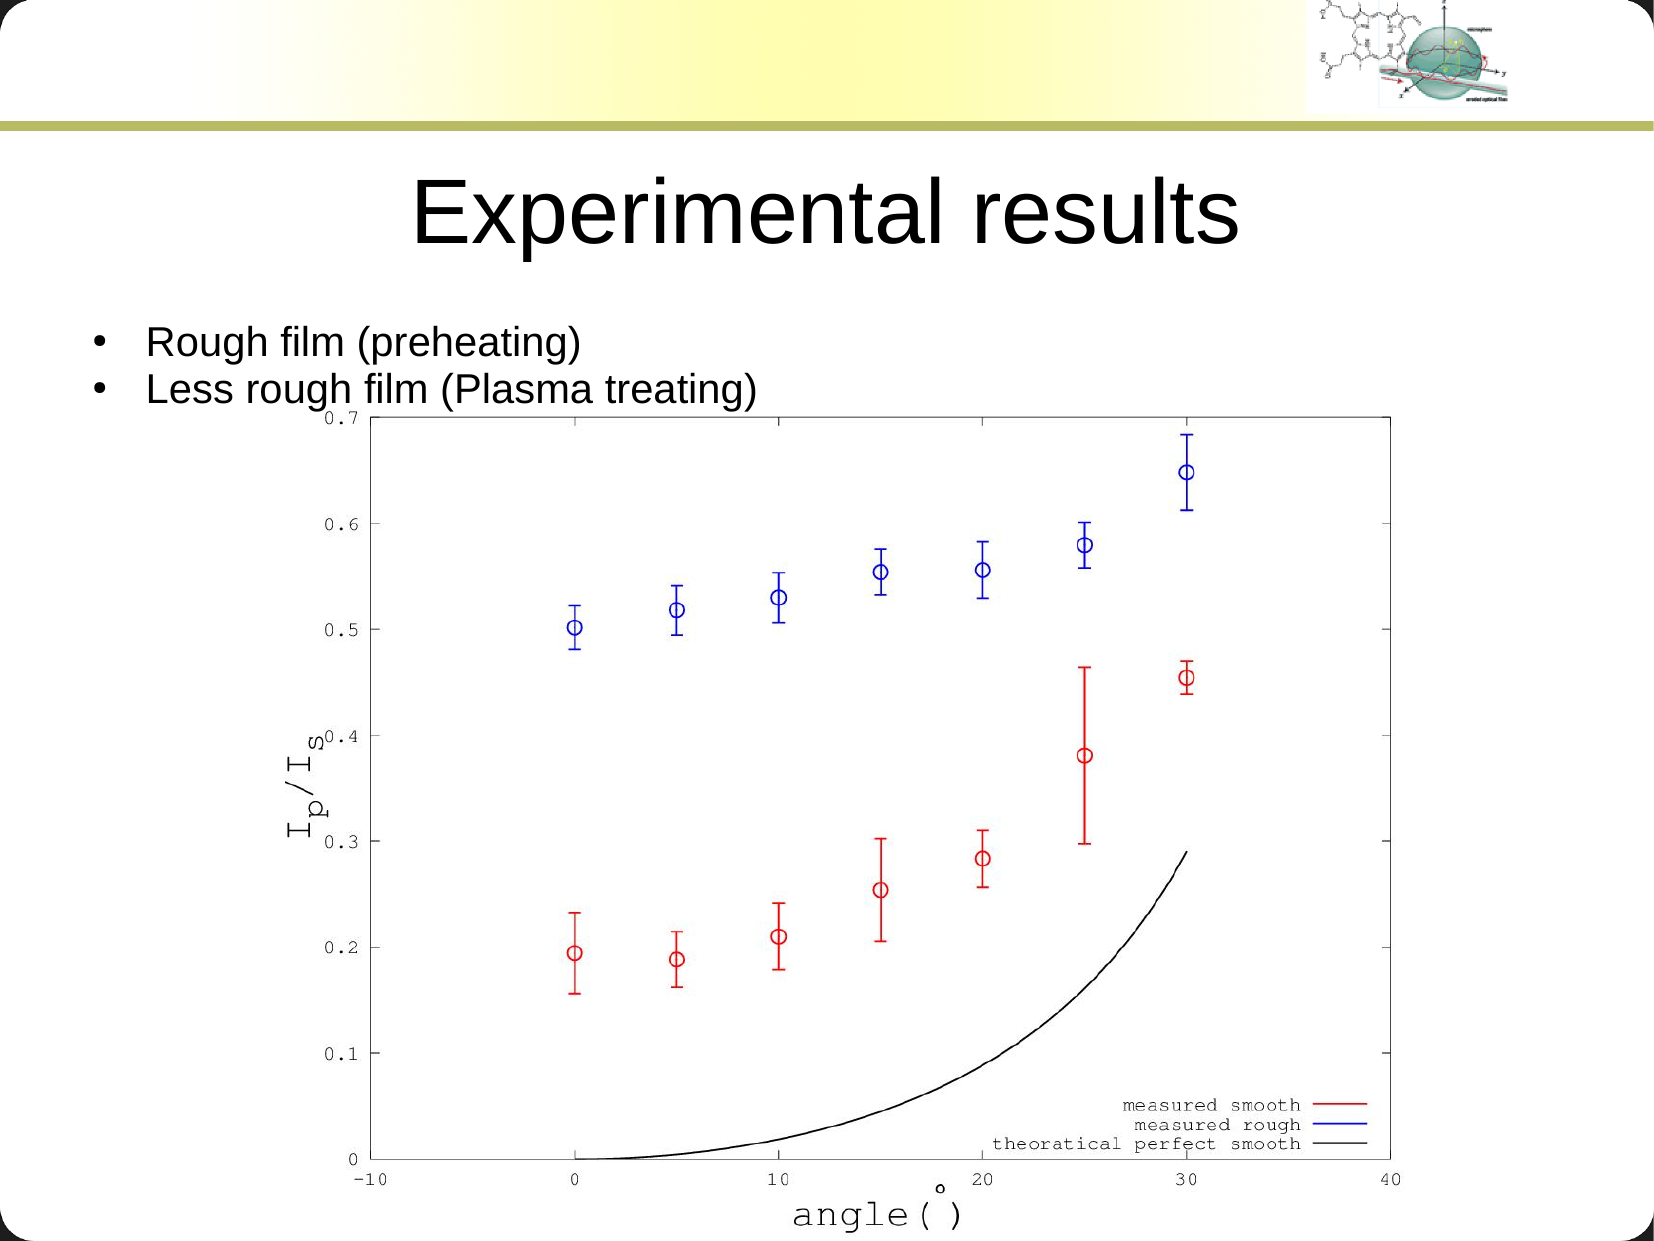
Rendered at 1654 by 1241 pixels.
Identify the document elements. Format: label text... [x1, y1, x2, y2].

title Experimental results [82, 107, 1571, 311]
text_box Rough film (preheating) Less rough film (Plasma treating) [60, 311, 1651, 526]
picture [0, 0, 1654, 1241]
